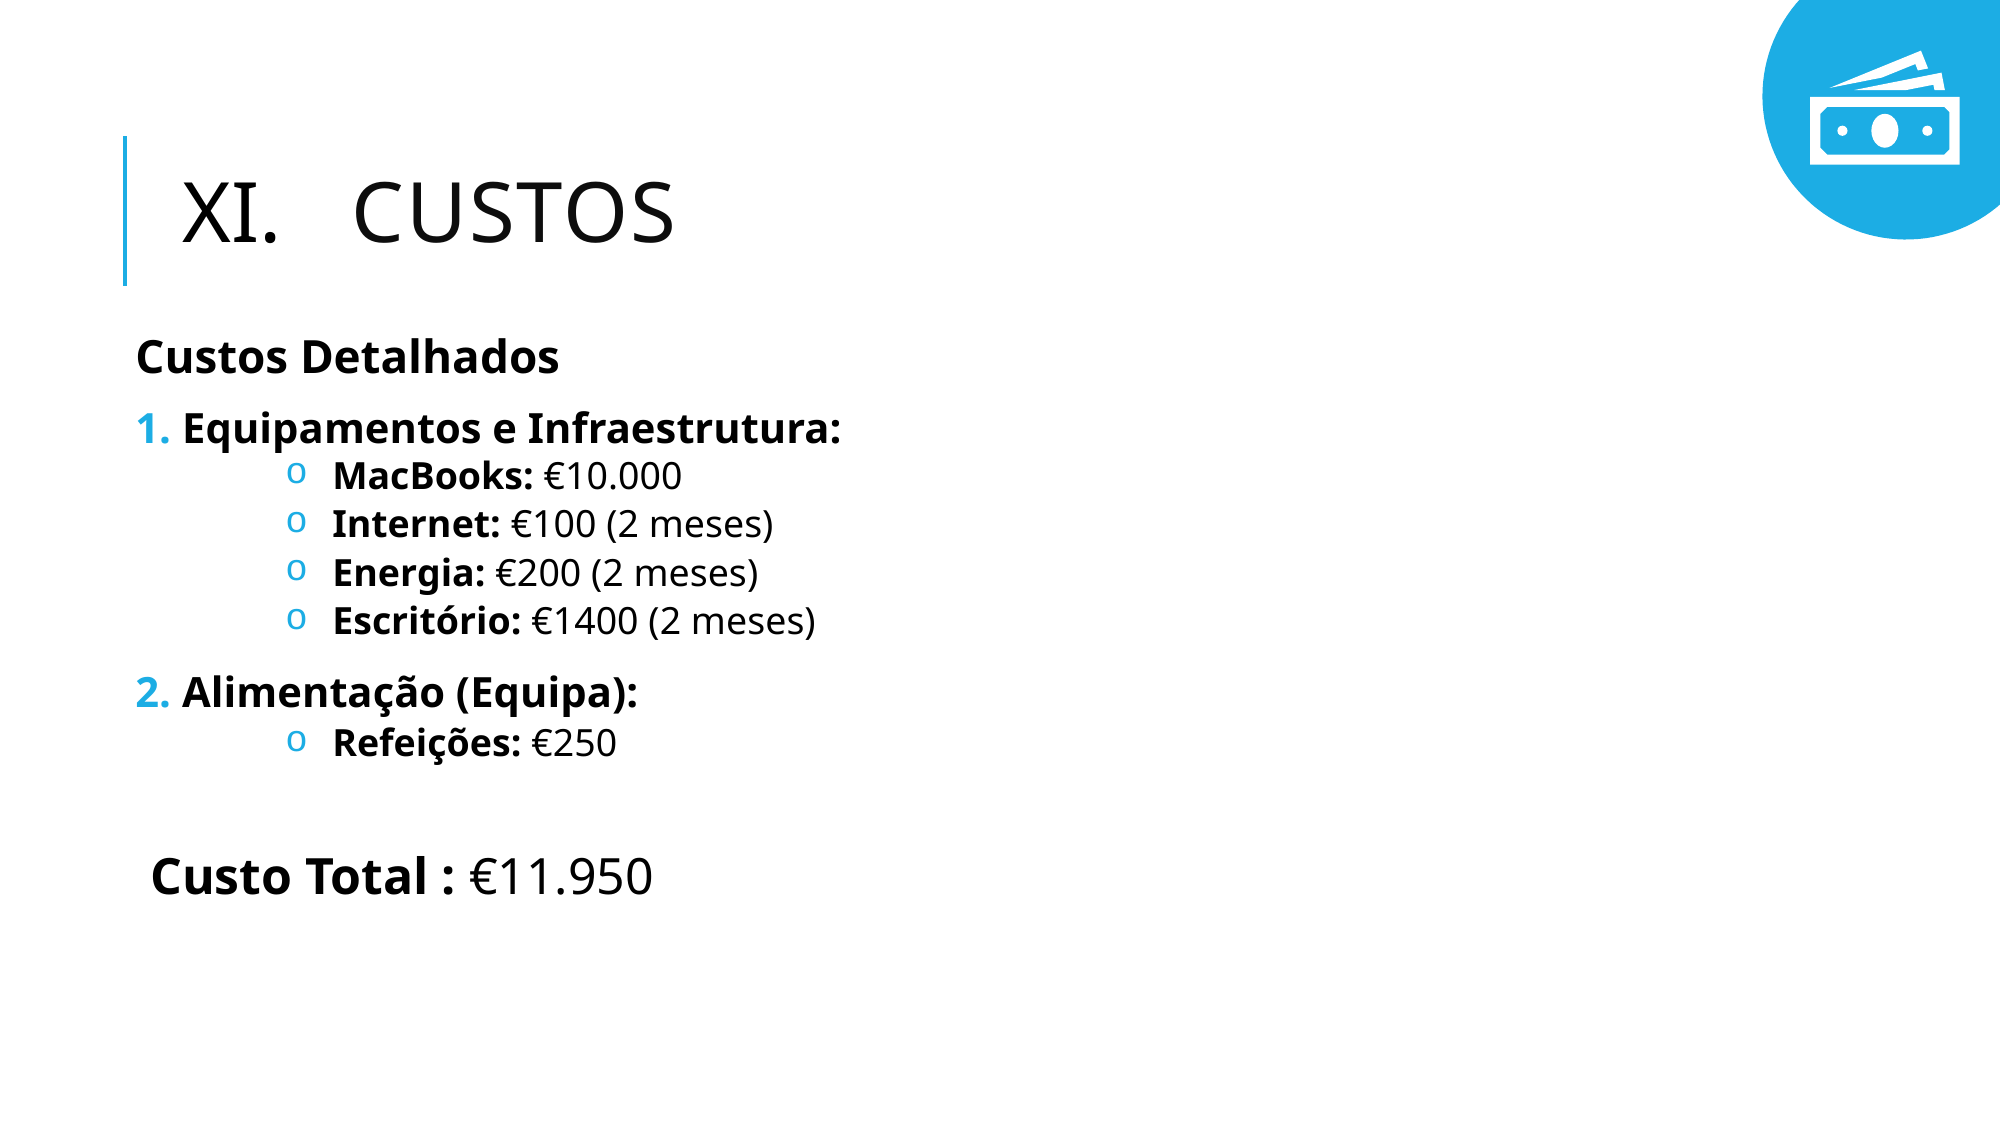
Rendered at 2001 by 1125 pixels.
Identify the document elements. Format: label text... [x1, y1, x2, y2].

title Custos [168, 96, 1763, 343]
list Custos Detalhados Equipamentos e Infraestrutura: MacBooks: €10.000 Internet: €100 (2 meses) Energia: €200 (2 meses) Escritório: €1400 (2 meses) Alimentação (Equipa): Refeições: €250 Custo Total : €11.950 [127, 331, 1361, 1096]
text_box [1762, 0, 2000, 240]
